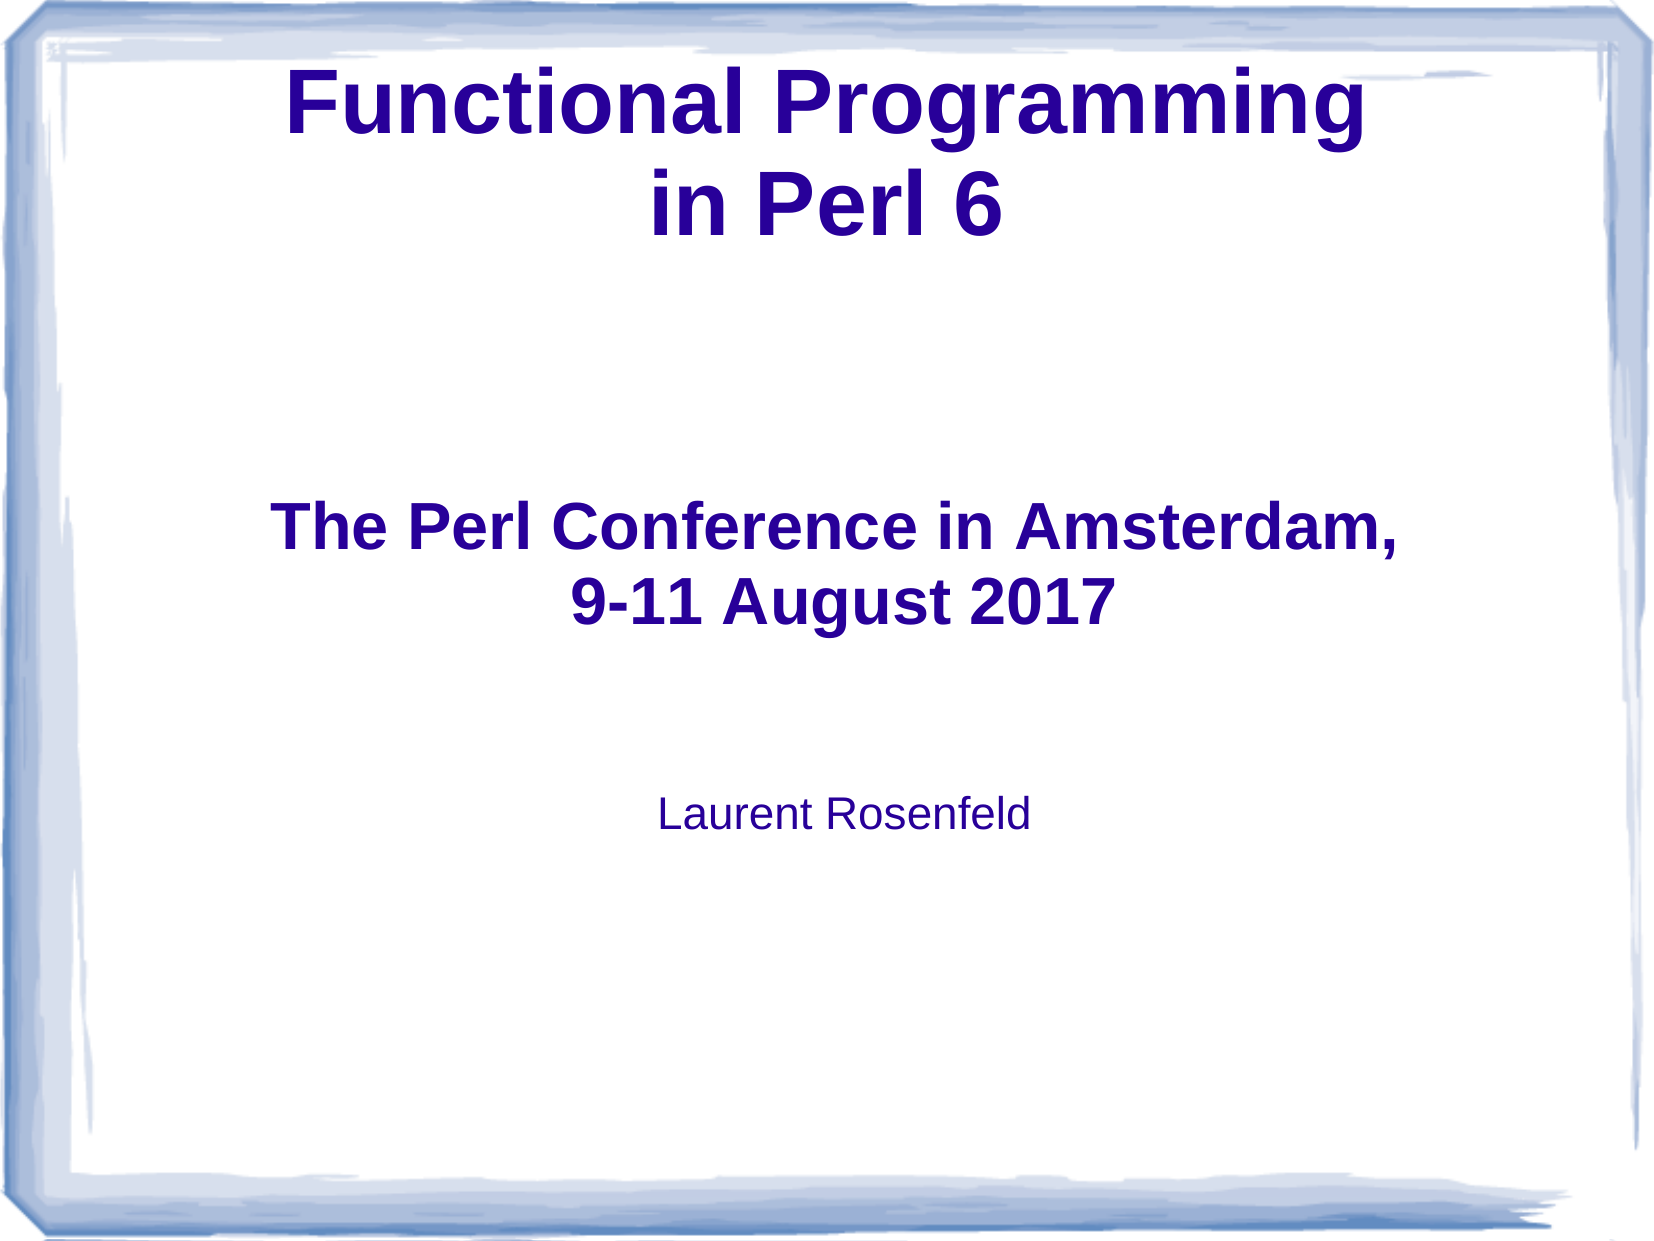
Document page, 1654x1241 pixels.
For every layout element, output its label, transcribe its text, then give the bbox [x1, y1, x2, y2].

picture [0, 0, 1654, 1241]
title Functional Programming in Perl 6 [82, 49, 1571, 257]
subtitle The Perl Conference in Amsterdam, 9-11 August 2017 Laurent Rosenfeld [118, 324, 1571, 1004]
